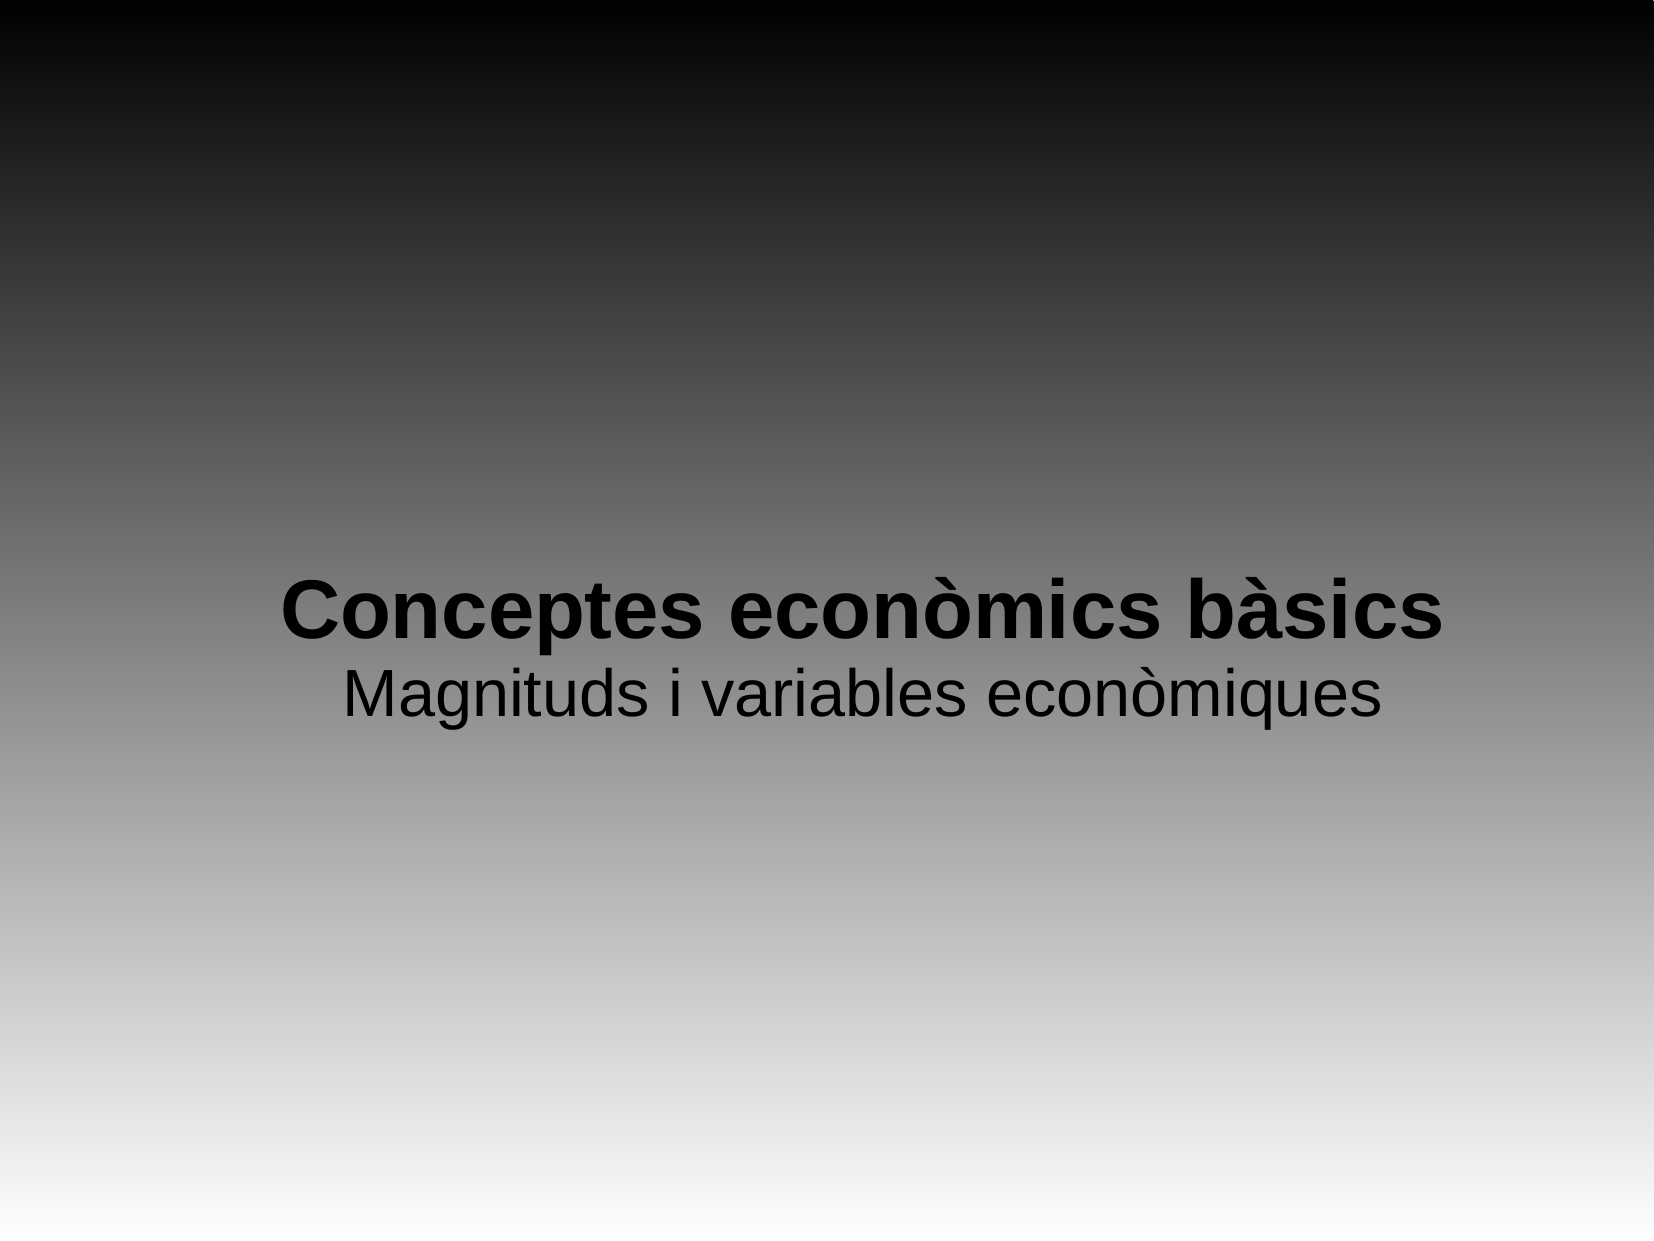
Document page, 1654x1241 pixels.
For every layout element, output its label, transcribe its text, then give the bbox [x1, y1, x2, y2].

text_box Conceptes econòmics bàsics Magnituds i variables econòmiques [265, 555, 1461, 739]
